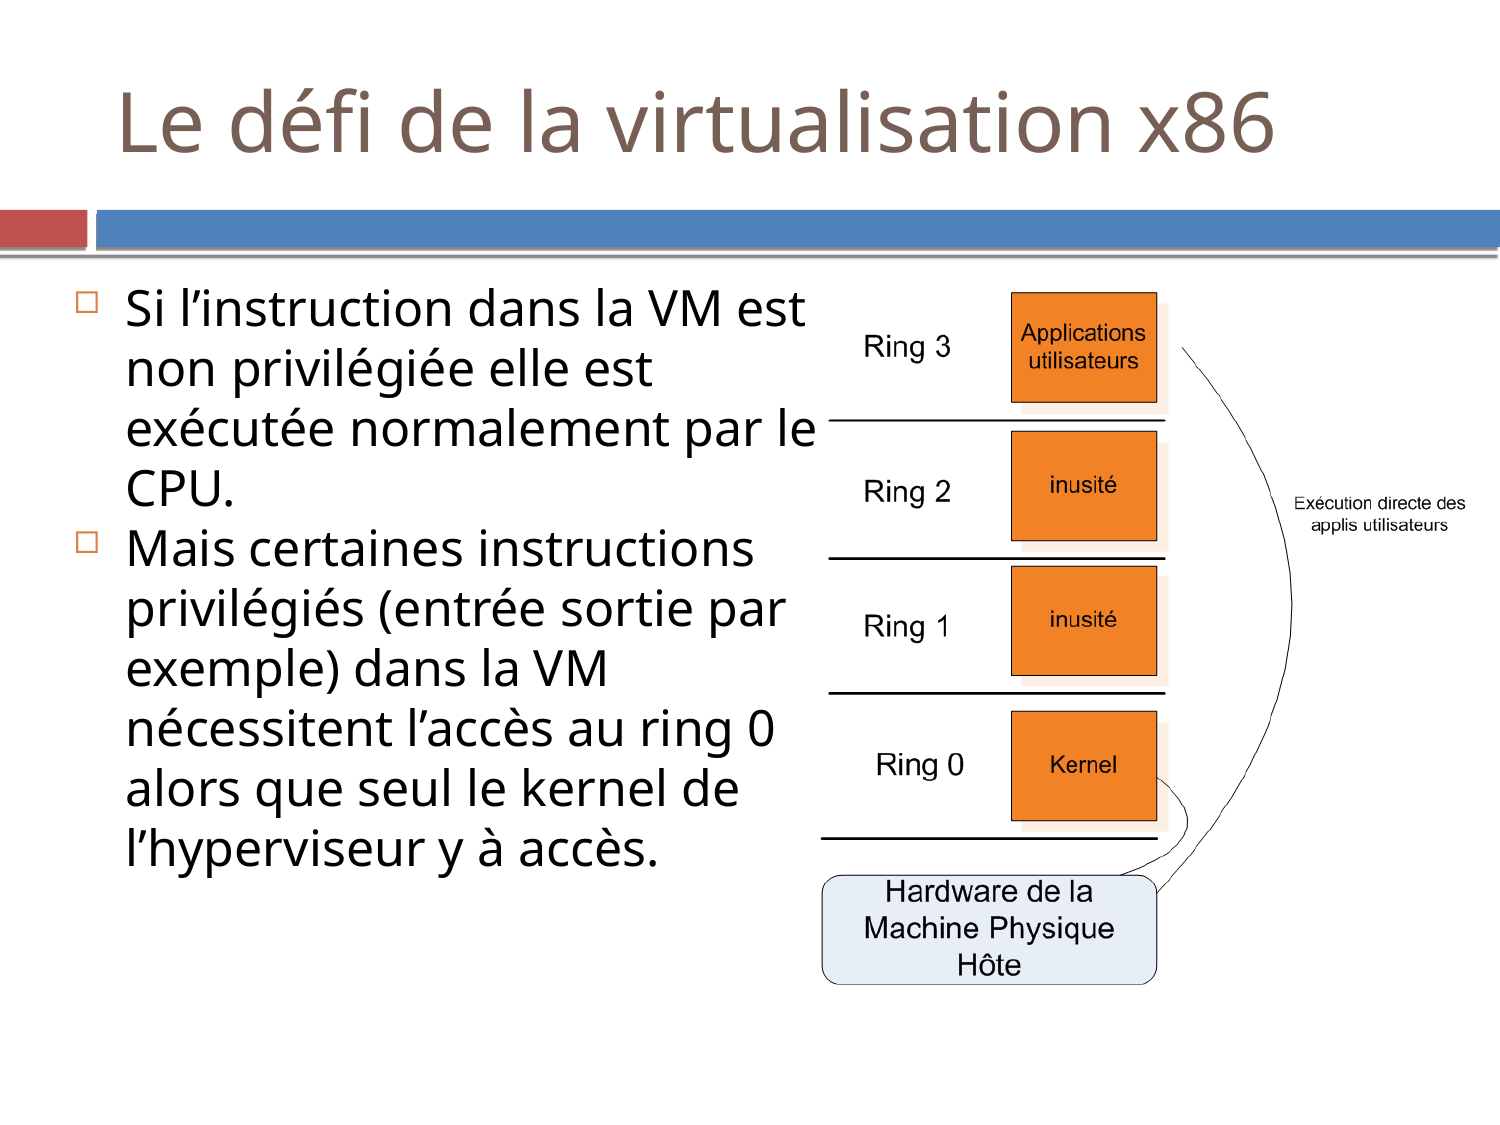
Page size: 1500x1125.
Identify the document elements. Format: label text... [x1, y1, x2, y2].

text_box Le défi de la virtualisation x86 [100, 37, 1438, 200]
text_box Si l’instruction dans la VM est non privilégiée elle est exécutée normalement par le CPU. Mais certaines instructions privilégiés (entrée sortie par exemple) dans la VM nécessitent l’accès au ring 0 alors que seul le kernel de l’hyperviseur y à accès. [58, 269, 849, 1074]
picture [820, 292, 1471, 985]
